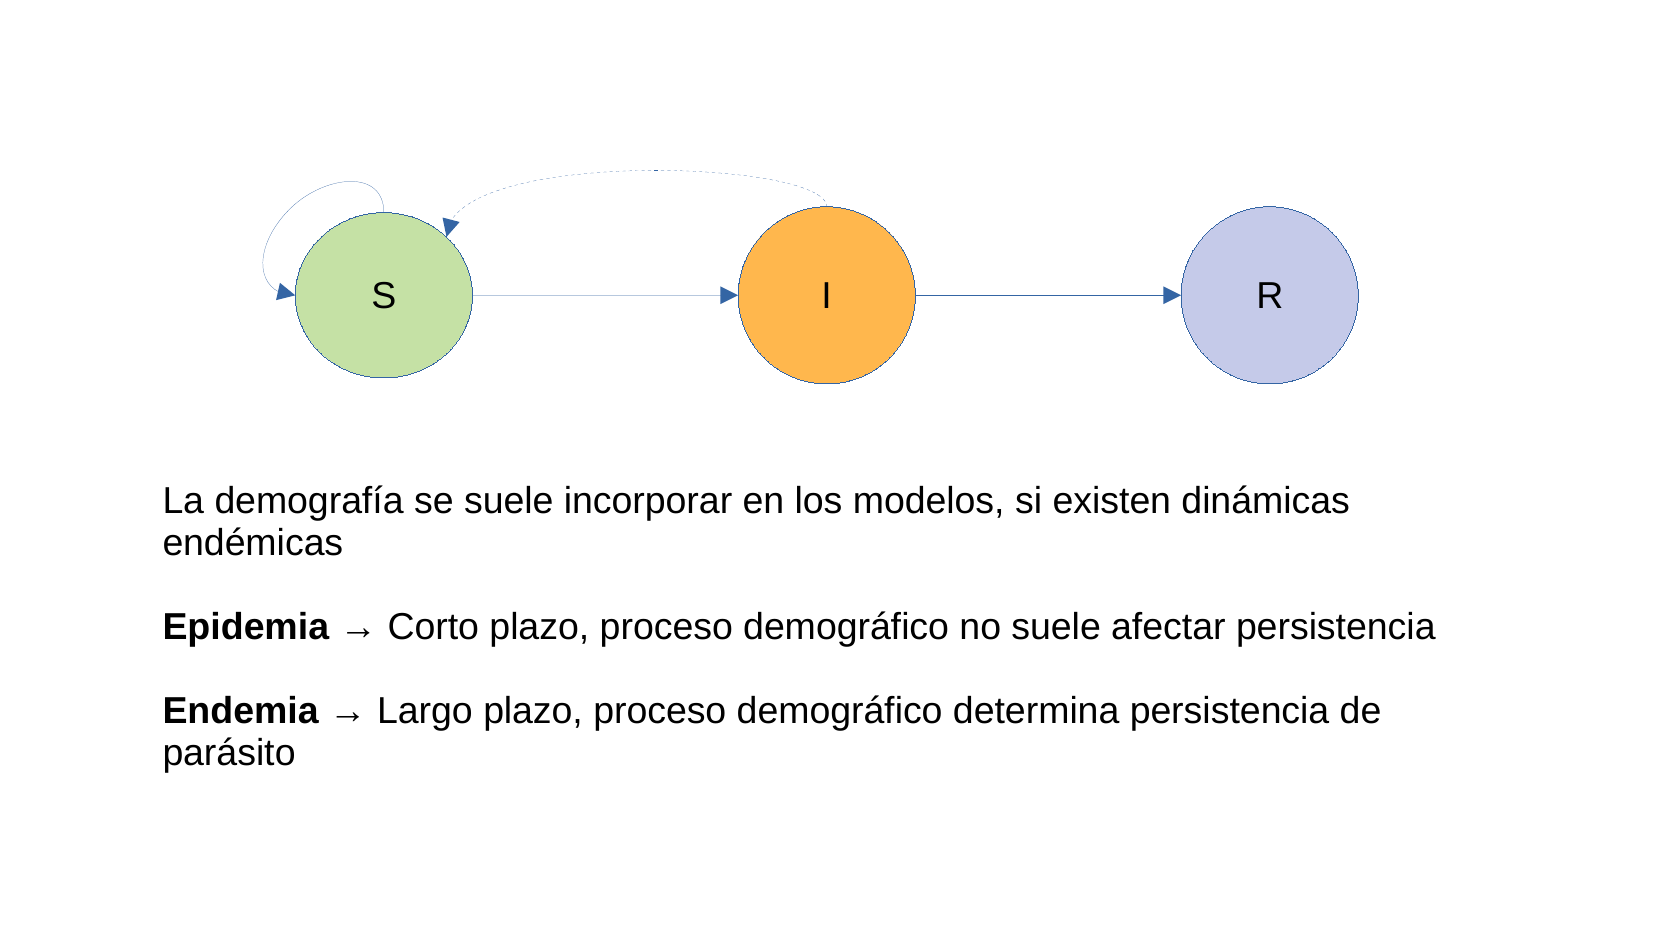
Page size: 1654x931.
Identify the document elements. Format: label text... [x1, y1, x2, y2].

text_box I [738, 206, 916, 384]
text_box La demografía se suele incorporar en los modelos, si existen dinámicas endémicas Epidemia → Corto plazo, proceso demográfico no suele afectar persistencia Endemia → Largo plazo, proceso demográfico determina persistencia de parásito [147, 472, 1506, 782]
text_box S [295, 212, 473, 378]
text_box R [1181, 206, 1359, 384]
